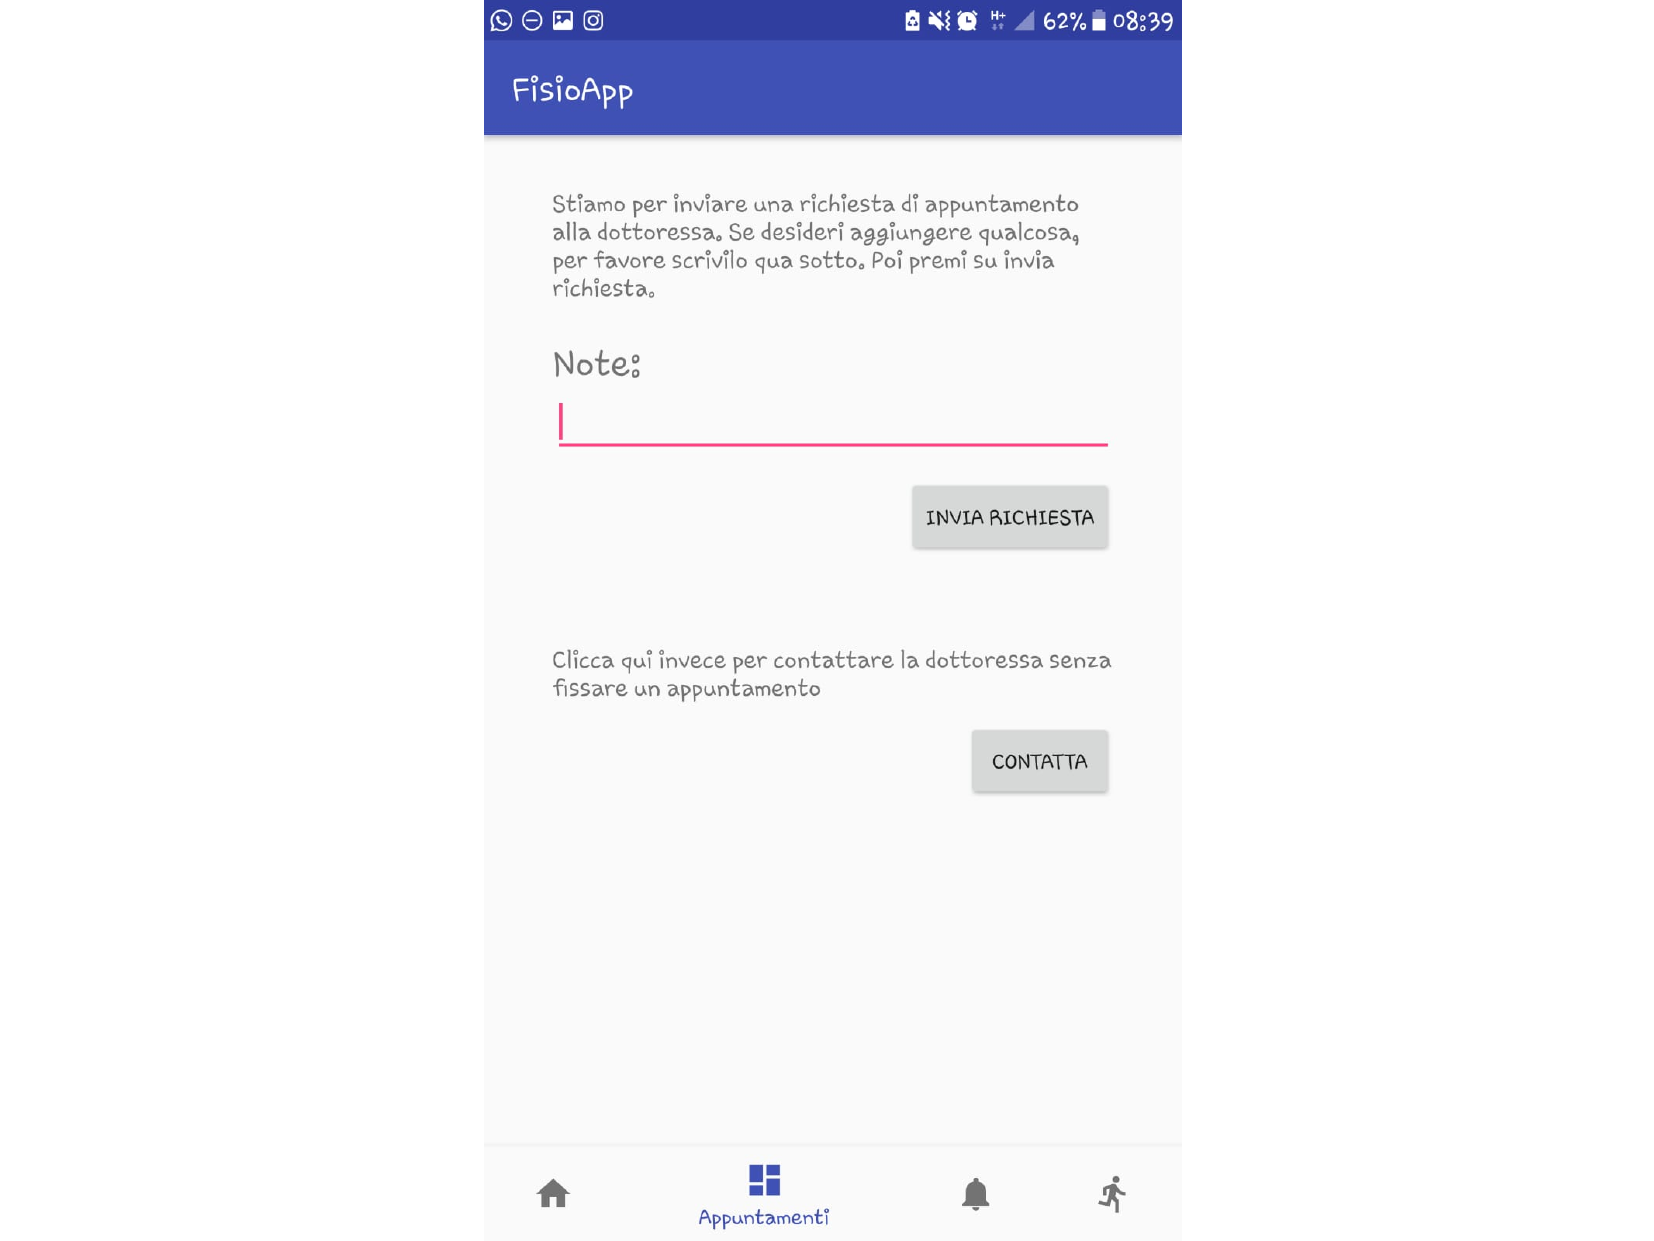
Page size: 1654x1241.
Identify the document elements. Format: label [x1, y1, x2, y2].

picture [484, 0, 1182, 1241]
